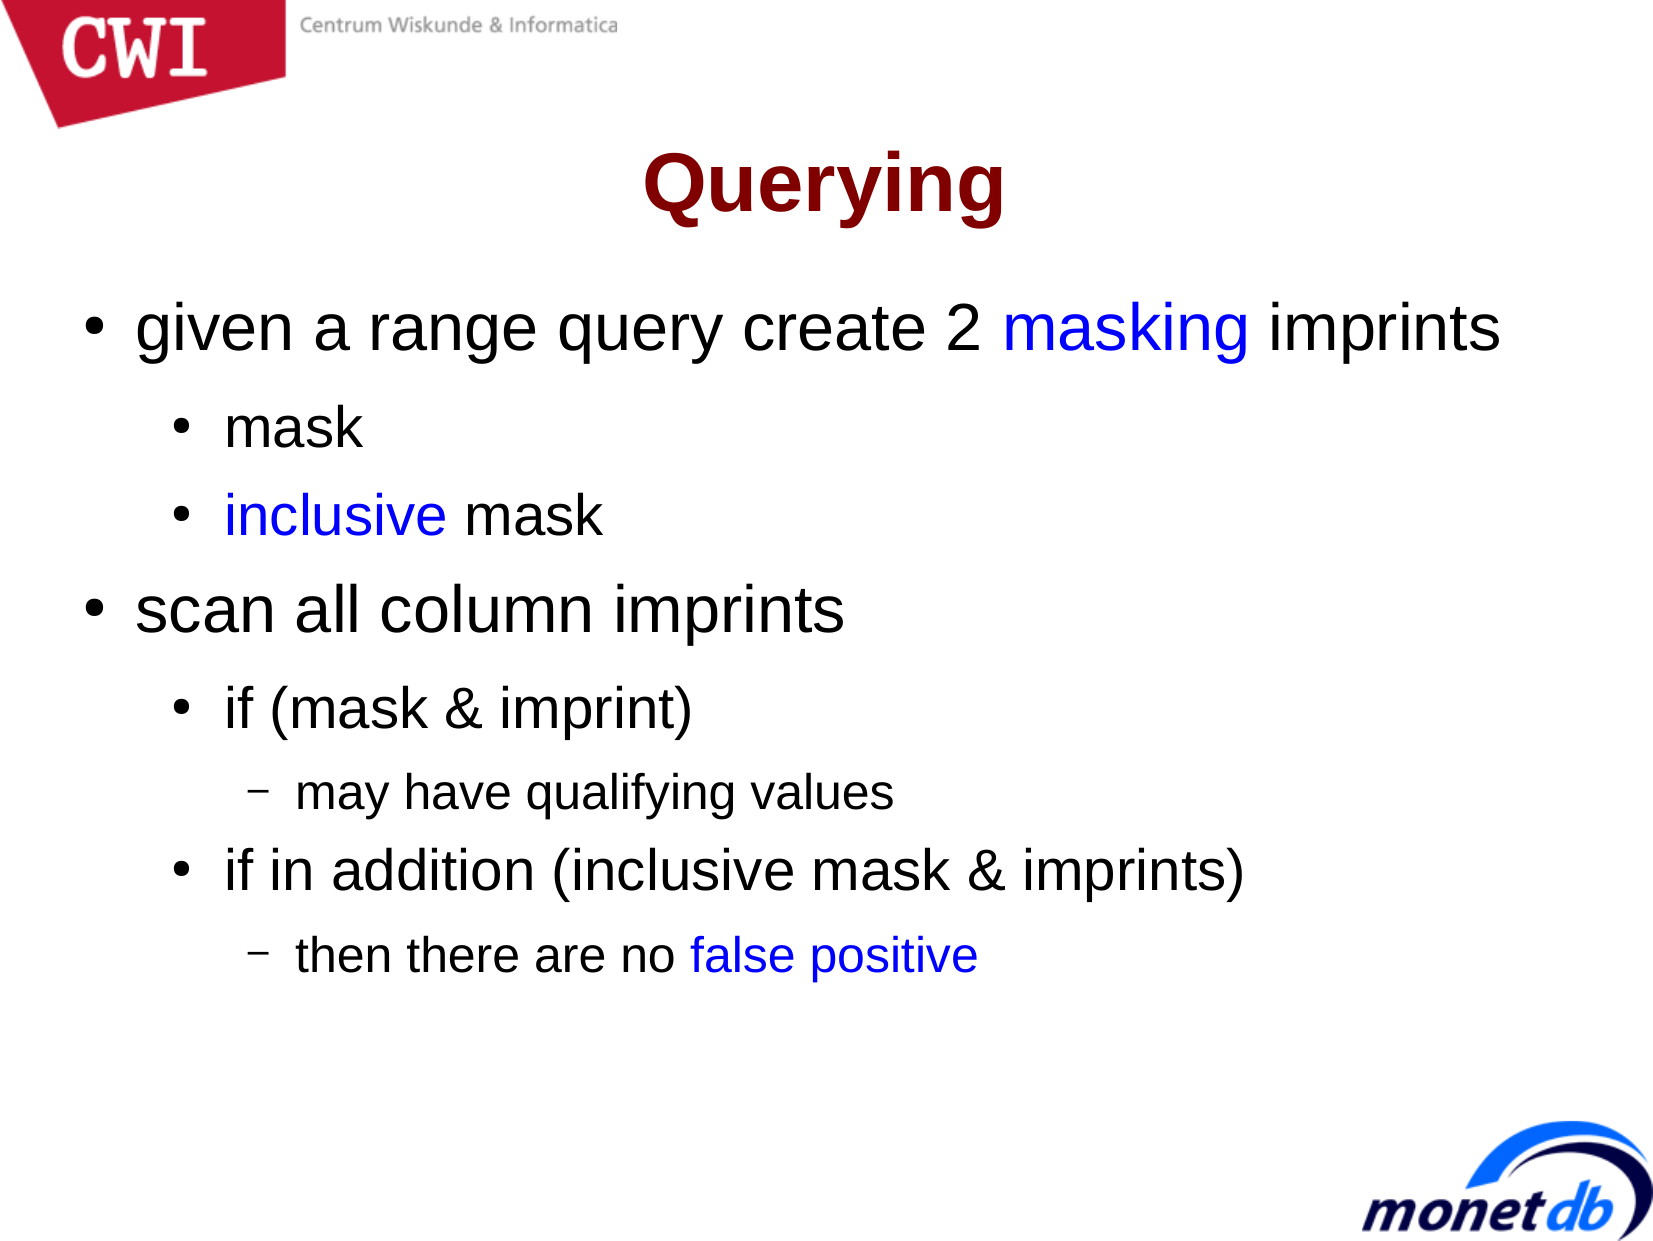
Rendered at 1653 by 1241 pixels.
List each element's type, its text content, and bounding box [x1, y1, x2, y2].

title Querying [37, 78, 1613, 287]
picture [1362, 1118, 1653, 1241]
list given a range query create 2 masking imprints mask inclusive mask scan all column imprints if (mask & imprint) may have qualifying values if in addition (inclusive mask & imprints) then there are no false positive [82, 290, 1571, 1110]
picture [0, 0, 691, 129]
